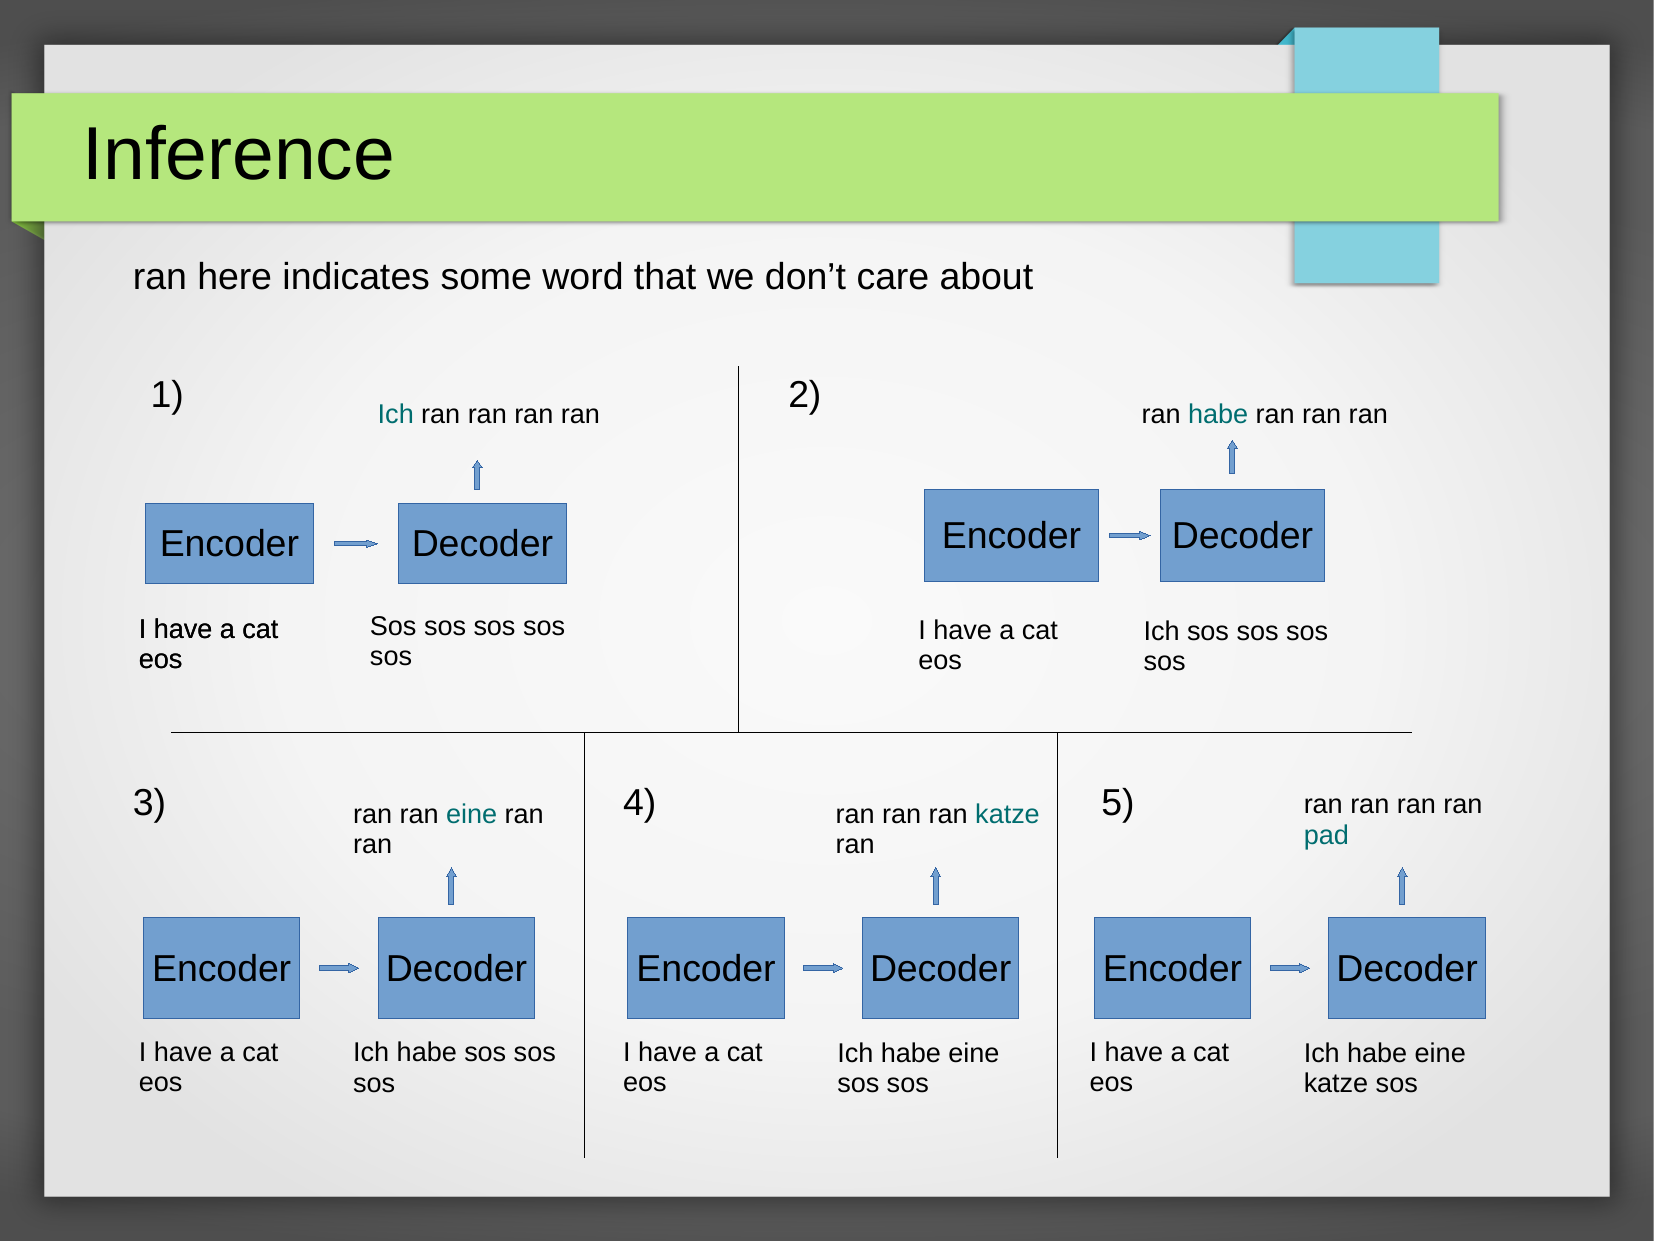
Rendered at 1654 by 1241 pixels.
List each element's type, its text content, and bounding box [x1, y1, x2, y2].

text_box 4) [608, 773, 703, 873]
text_box Decoder [378, 919, 535, 1019]
text_box 1) [135, 366, 231, 465]
text_box Encoder [924, 489, 1099, 582]
text_box I have a cat eos [903, 607, 1110, 684]
text_box Decoder [1160, 489, 1325, 582]
text_box [319, 963, 359, 973]
text_box I have a cat eos [124, 1029, 320, 1157]
text_box [334, 540, 378, 548]
text_box Sos sos sos sos sos [355, 603, 609, 679]
text_box 5) [1086, 773, 1182, 873]
text_box ran here indicates some word that we don’t care about [118, 248, 1193, 305]
text_box I have a cat eos [1074, 1029, 1271, 1157]
text_box Decoder [398, 503, 567, 584]
text_box [1227, 440, 1238, 474]
text_box 3) [118, 773, 213, 873]
text_box Ich habe sos sos sos [338, 1030, 573, 1158]
text_box ran ran ran ran pad [1289, 782, 1524, 910]
text_box [803, 963, 843, 973]
text_box Encoder [1094, 917, 1251, 1019]
text_box Ich habe eine katze sos [1289, 1030, 1524, 1158]
text_box Ich sos sos sos sos [1128, 608, 1376, 684]
text_box Decoder [862, 919, 1019, 1019]
text_box Decoder [1328, 917, 1486, 1019]
text_box ran ran eine ran ran [338, 791, 573, 919]
text_box [472, 460, 483, 490]
text_box I have a cat eos [608, 1029, 804, 1157]
text_box Ich habe eine sos sos [822, 1030, 1057, 1158]
text_box [1270, 963, 1310, 973]
text_box I have a cat eos [124, 606, 335, 682]
text_box Encoder [145, 503, 314, 584]
text_box 2) [773, 366, 869, 466]
title Inference [82, 94, 1264, 213]
text_box Ich ran ran ran ran [362, 391, 718, 437]
text_box ran habe ran ran ran [1126, 391, 1436, 437]
text_box Encoder [627, 917, 785, 1019]
text_box [1109, 531, 1151, 540]
text_box ran ran ran katze ran [820, 791, 1056, 919]
text_box Encoder [143, 917, 300, 1019]
picture [0, 0, 1654, 1241]
